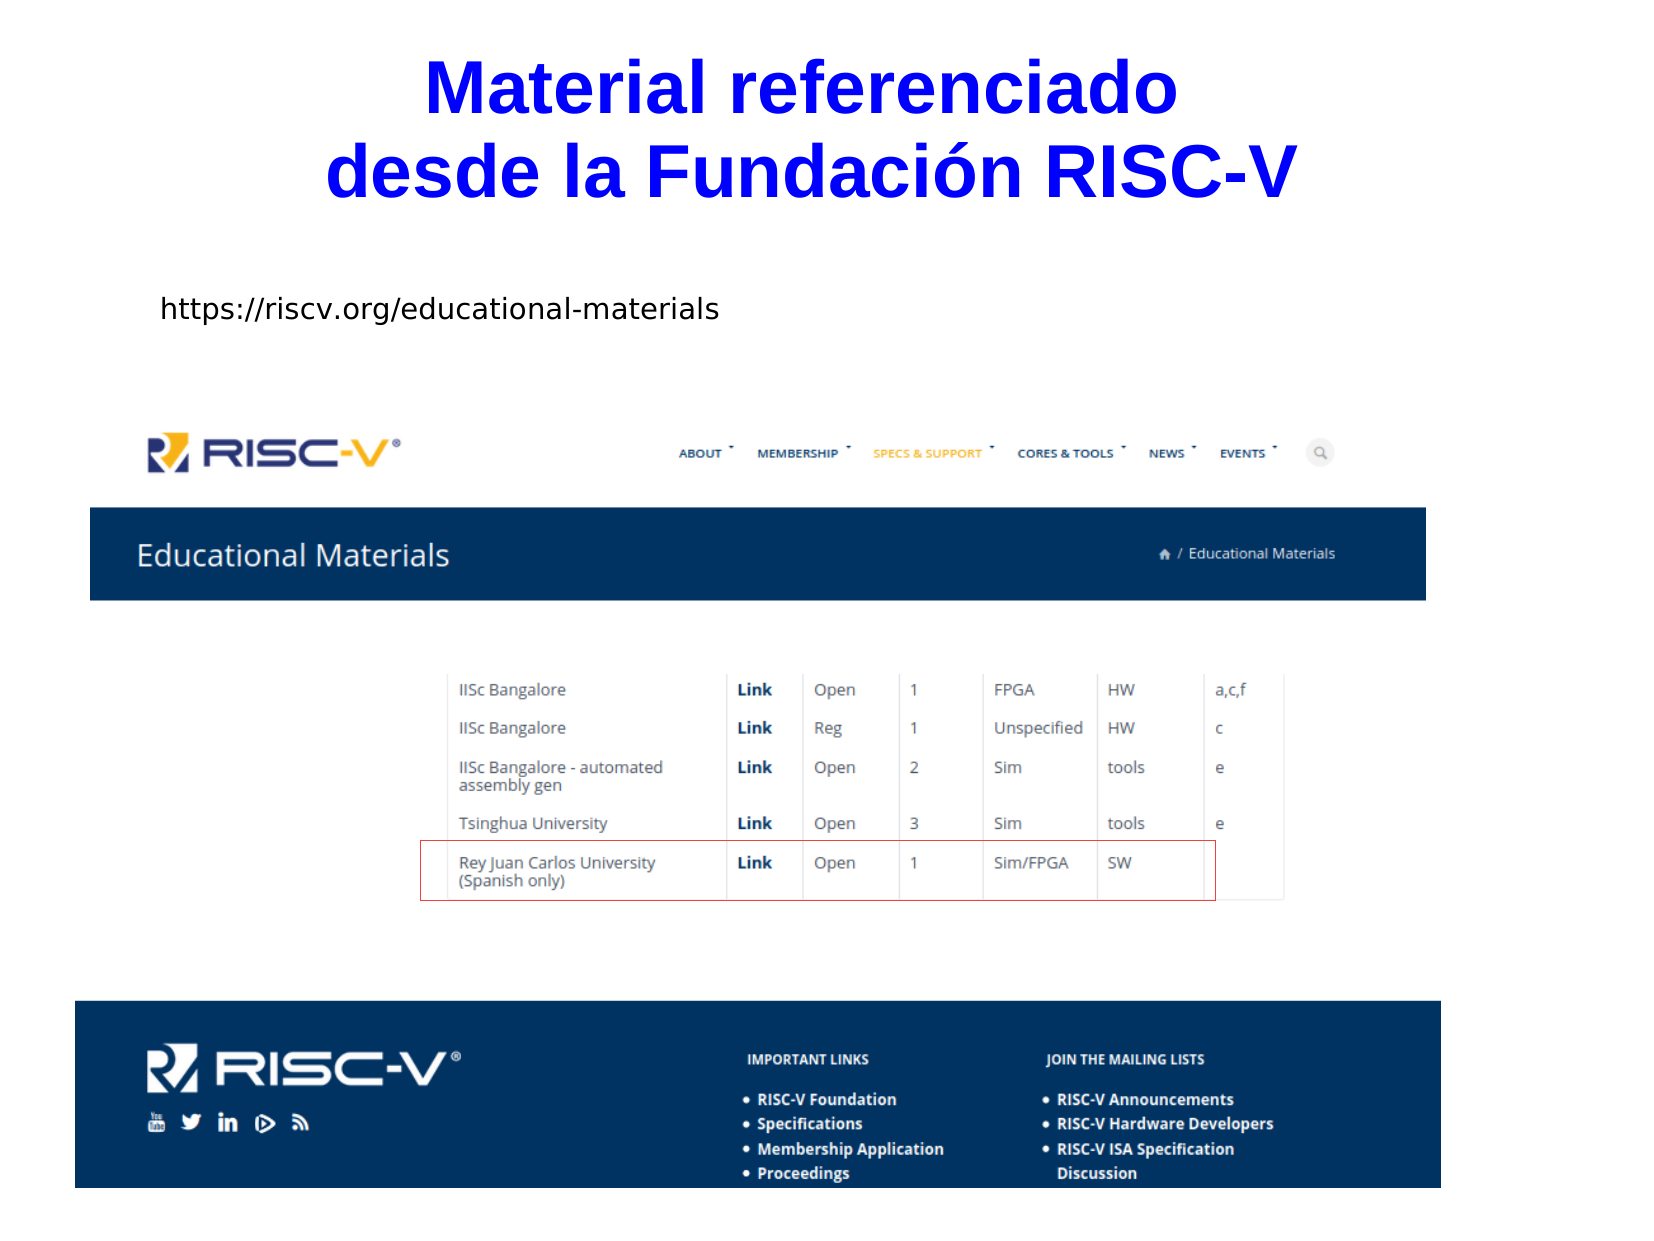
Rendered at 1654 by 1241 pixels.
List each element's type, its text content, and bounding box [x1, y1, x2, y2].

text_box Material referenciado desde la Fundación RISC-V [64, 45, 1561, 214]
picture [75, 674, 1441, 1188]
text_box https://riscv.org/educational-materials [135, 285, 811, 361]
picture [90, 404, 1426, 619]
